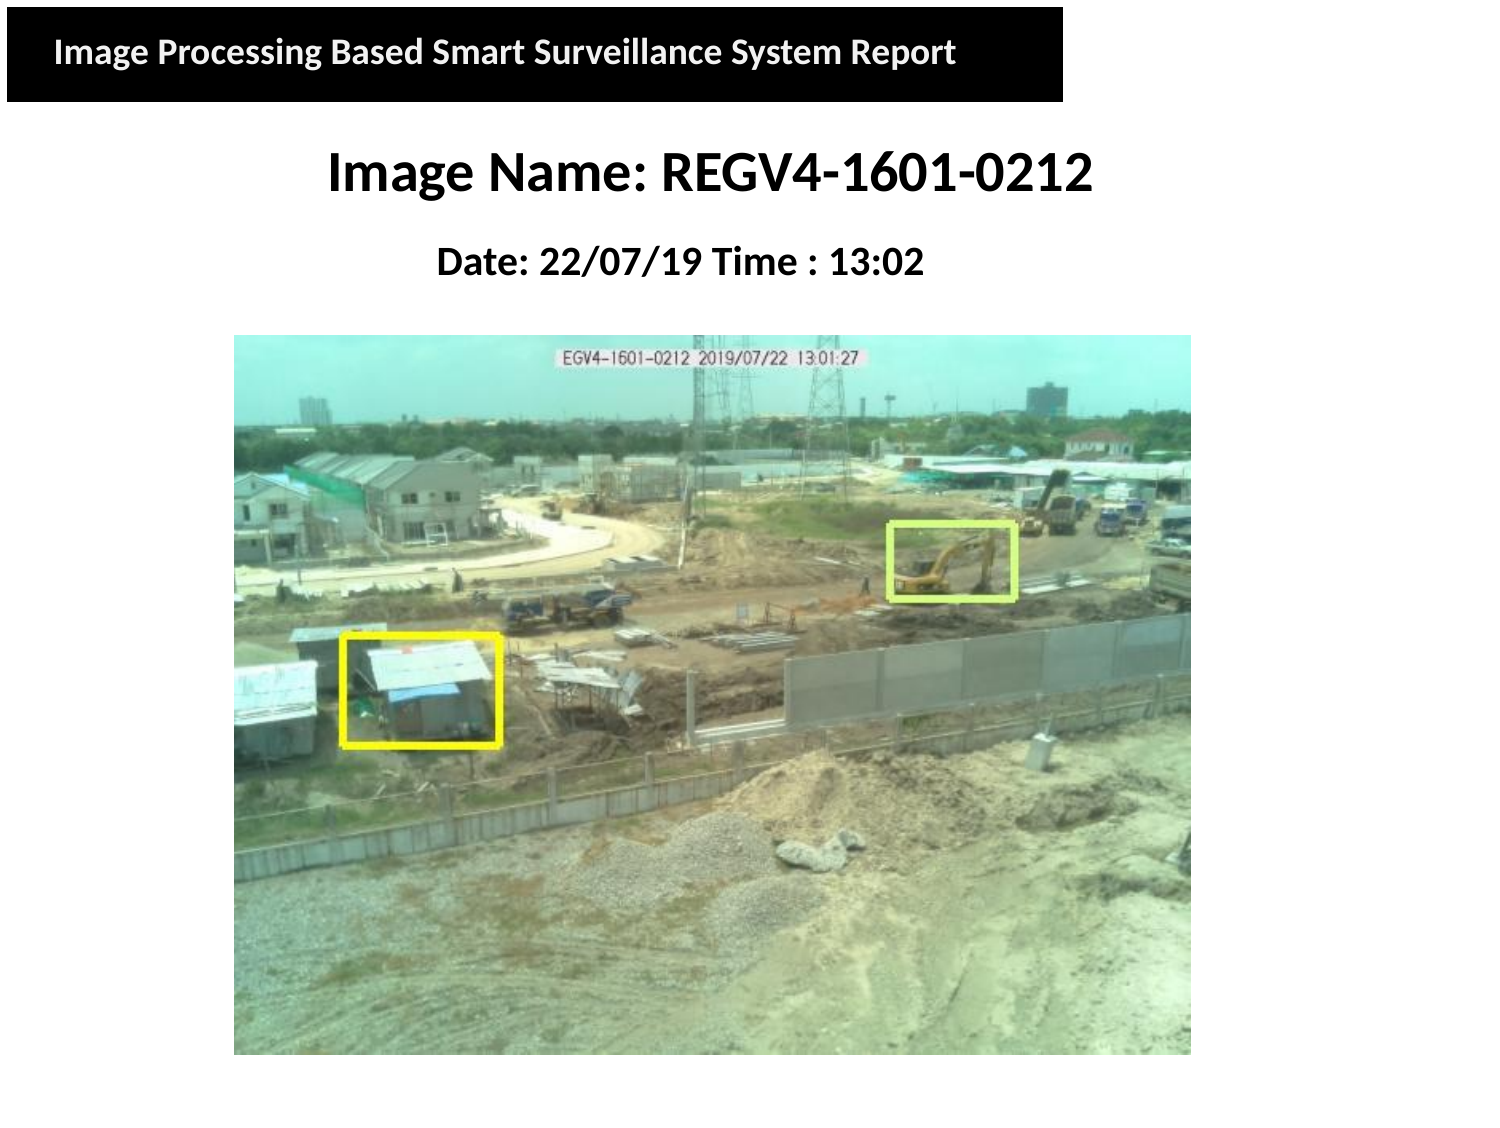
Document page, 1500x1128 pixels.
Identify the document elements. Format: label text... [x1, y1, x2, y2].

text_box Date: 22/07/19 Time : 13:02 [421, 234, 1360, 547]
text_box Image Processing Based Smart Surveillance System Report [39, 23, 977, 180]
picture [234, 335, 1191, 1055]
text_box Image Name: REGV4-1601-0212 [312, 140, 1251, 335]
picture [7, 7, 1063, 102]
